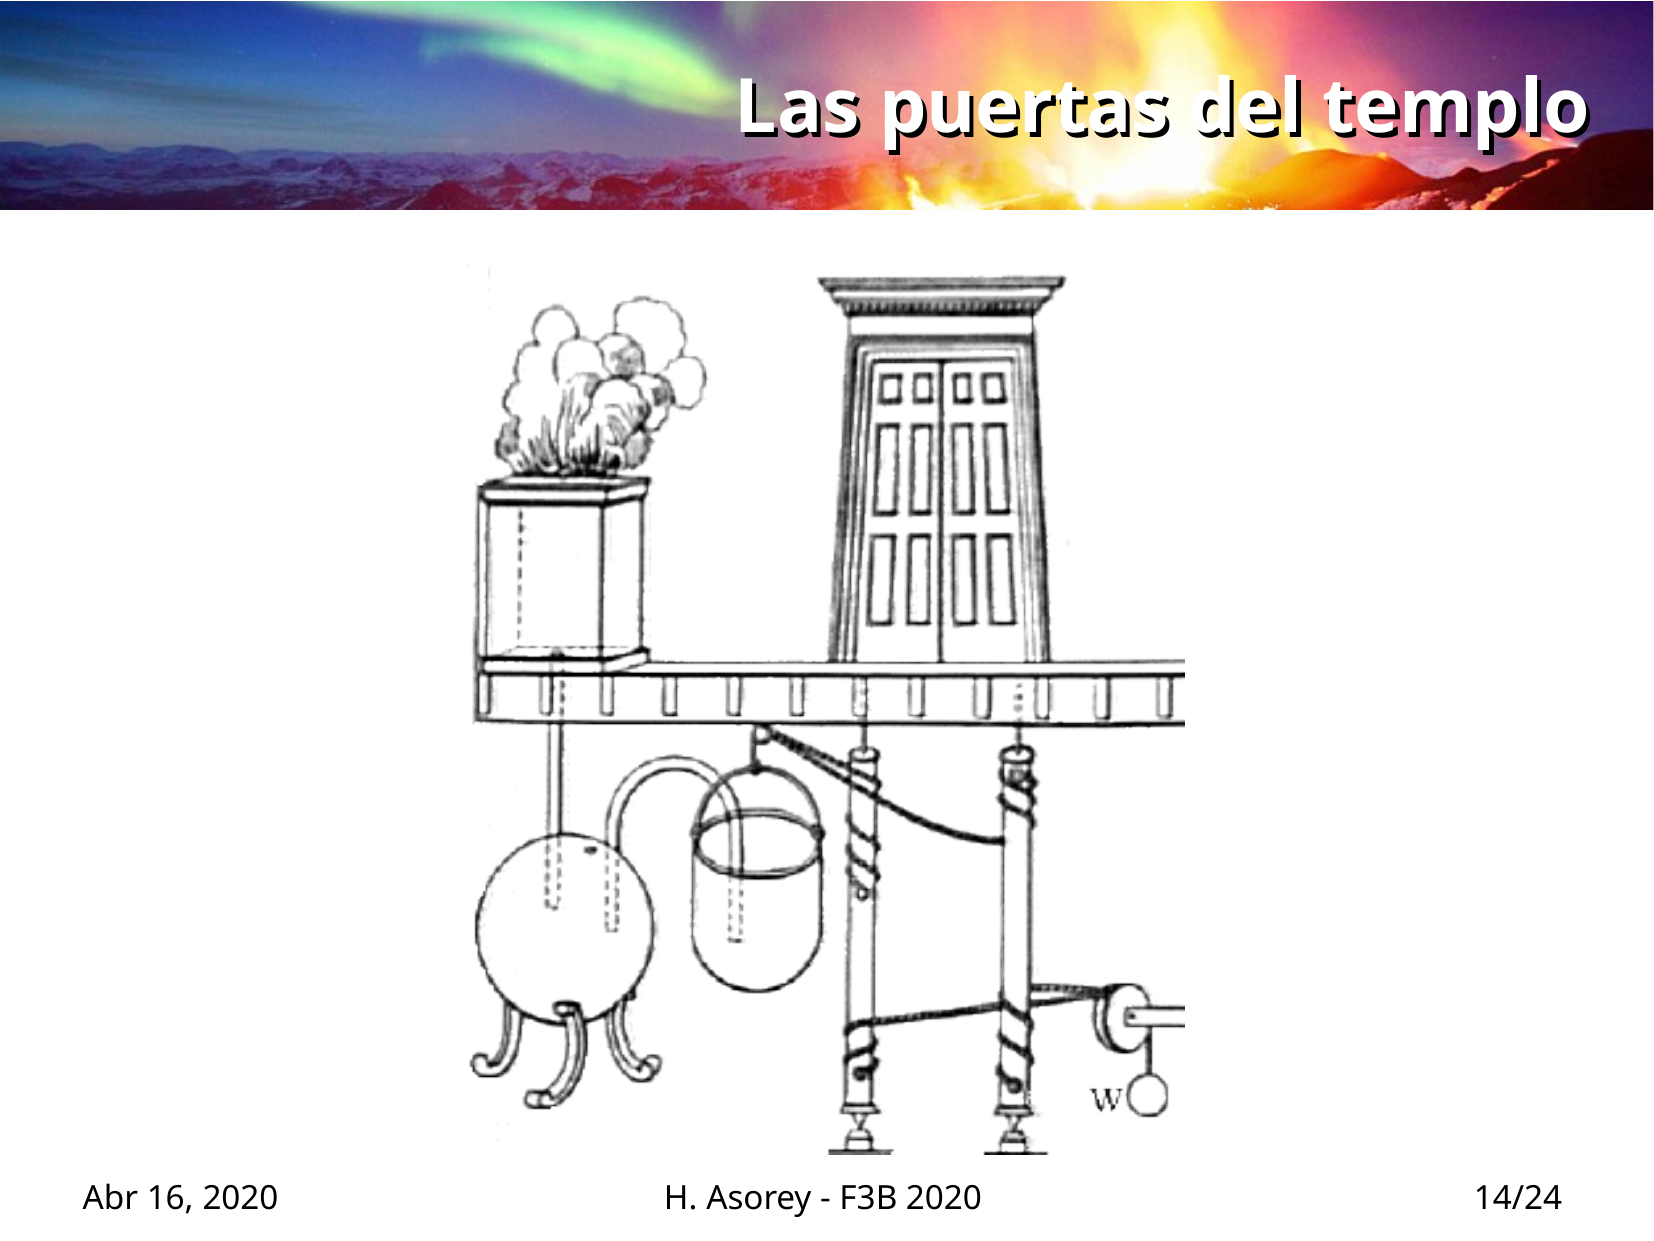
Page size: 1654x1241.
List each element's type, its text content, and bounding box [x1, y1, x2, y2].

picture [0, 1, 1654, 210]
title Las puertas del templo [45, 15, 1606, 191]
picture [465, 254, 1185, 1156]
